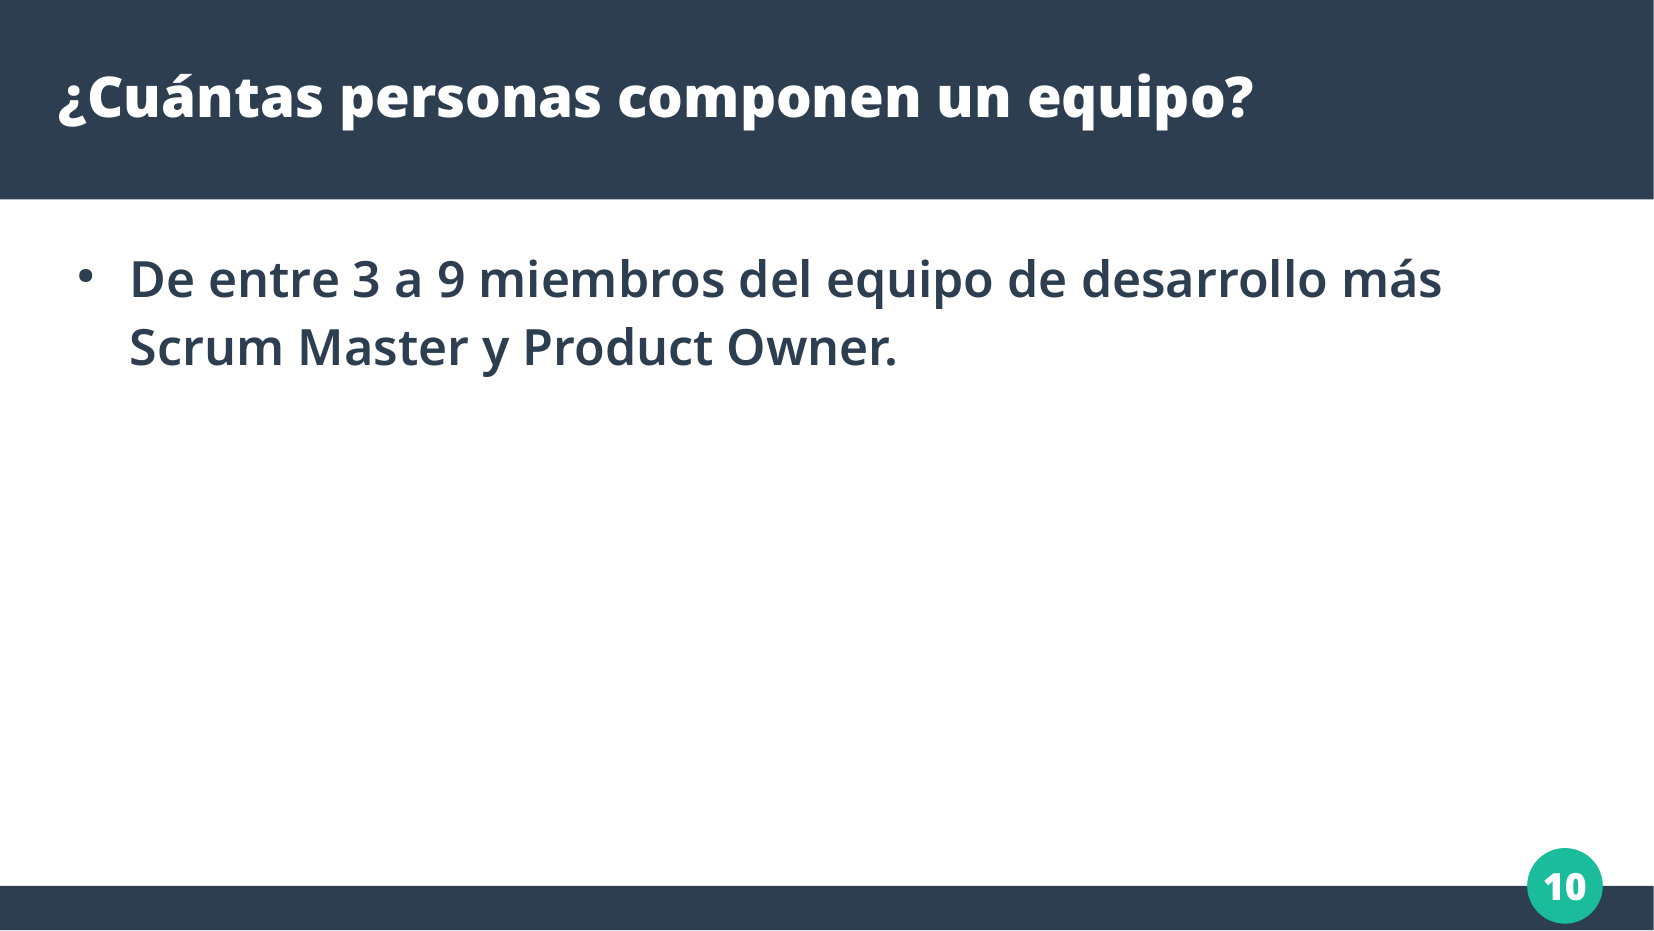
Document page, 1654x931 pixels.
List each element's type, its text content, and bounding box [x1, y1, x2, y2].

title ¿Cuántas personas componen un equipo? [59, 37, 1595, 155]
list De entre 3 a 9 miembros del equipo de desarrollo más Scrum Master y Product Owner. [59, 243, 1595, 864]
